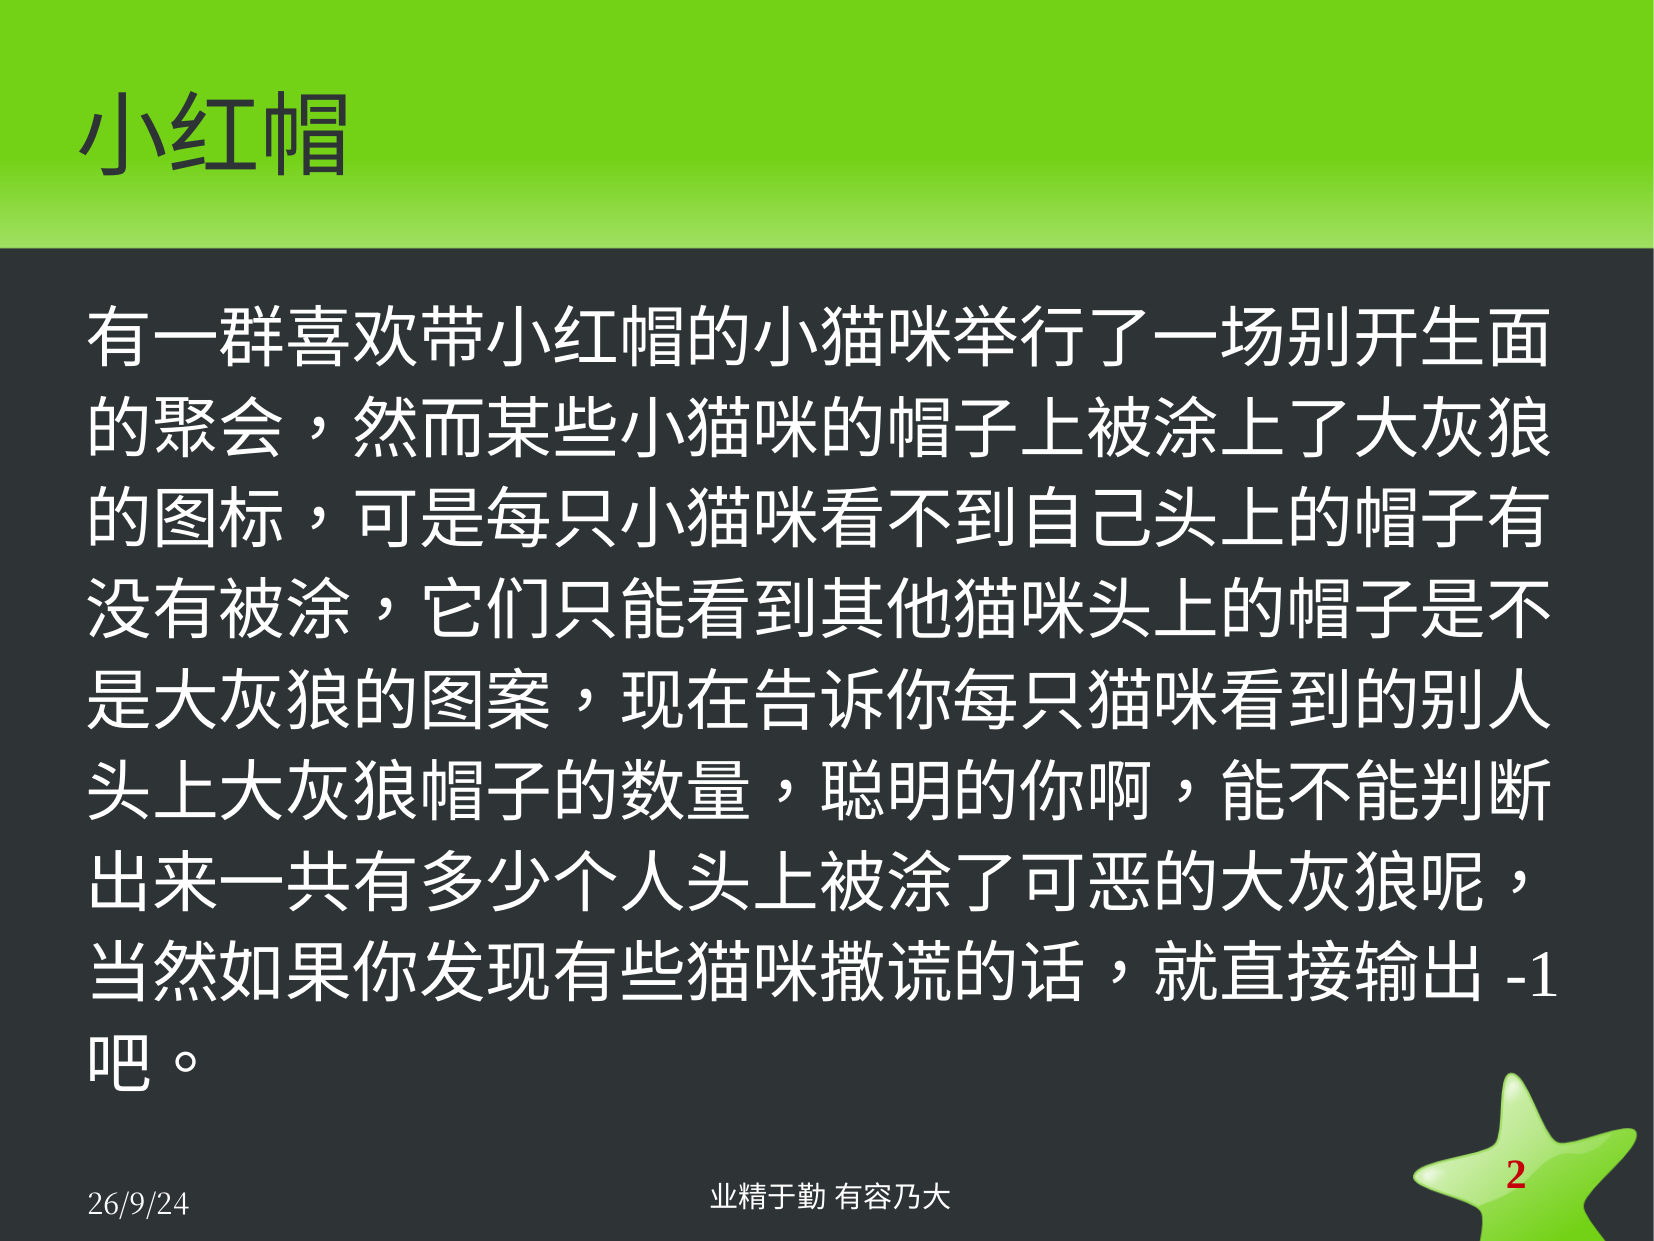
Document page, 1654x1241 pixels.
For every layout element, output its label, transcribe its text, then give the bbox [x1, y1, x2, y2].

picture [0, 0, 1654, 1241]
title 小红帽 [76, 29, 1565, 237]
list 有一群喜欢带小红帽的小猫咪举行了一场别开生面的聚会，然而某些小猫咪的帽子上被涂上了大灰狼的图标，可是每只小猫咪看不到自己头上的帽子有没有被涂，它们只能看到其他猫咪头上的帽子是不是大灰狼的图案，现在告诉你每只猫咪看到的别人头上大灰狼帽子的数量，聪明的你啊，能不能判断出来一共有多少个人头上被涂了可恶的大灰狼呢，当然如果你发现有些猫咪撒谎的话，就直接输出-1吧。 [82, 290, 1571, 1109]
